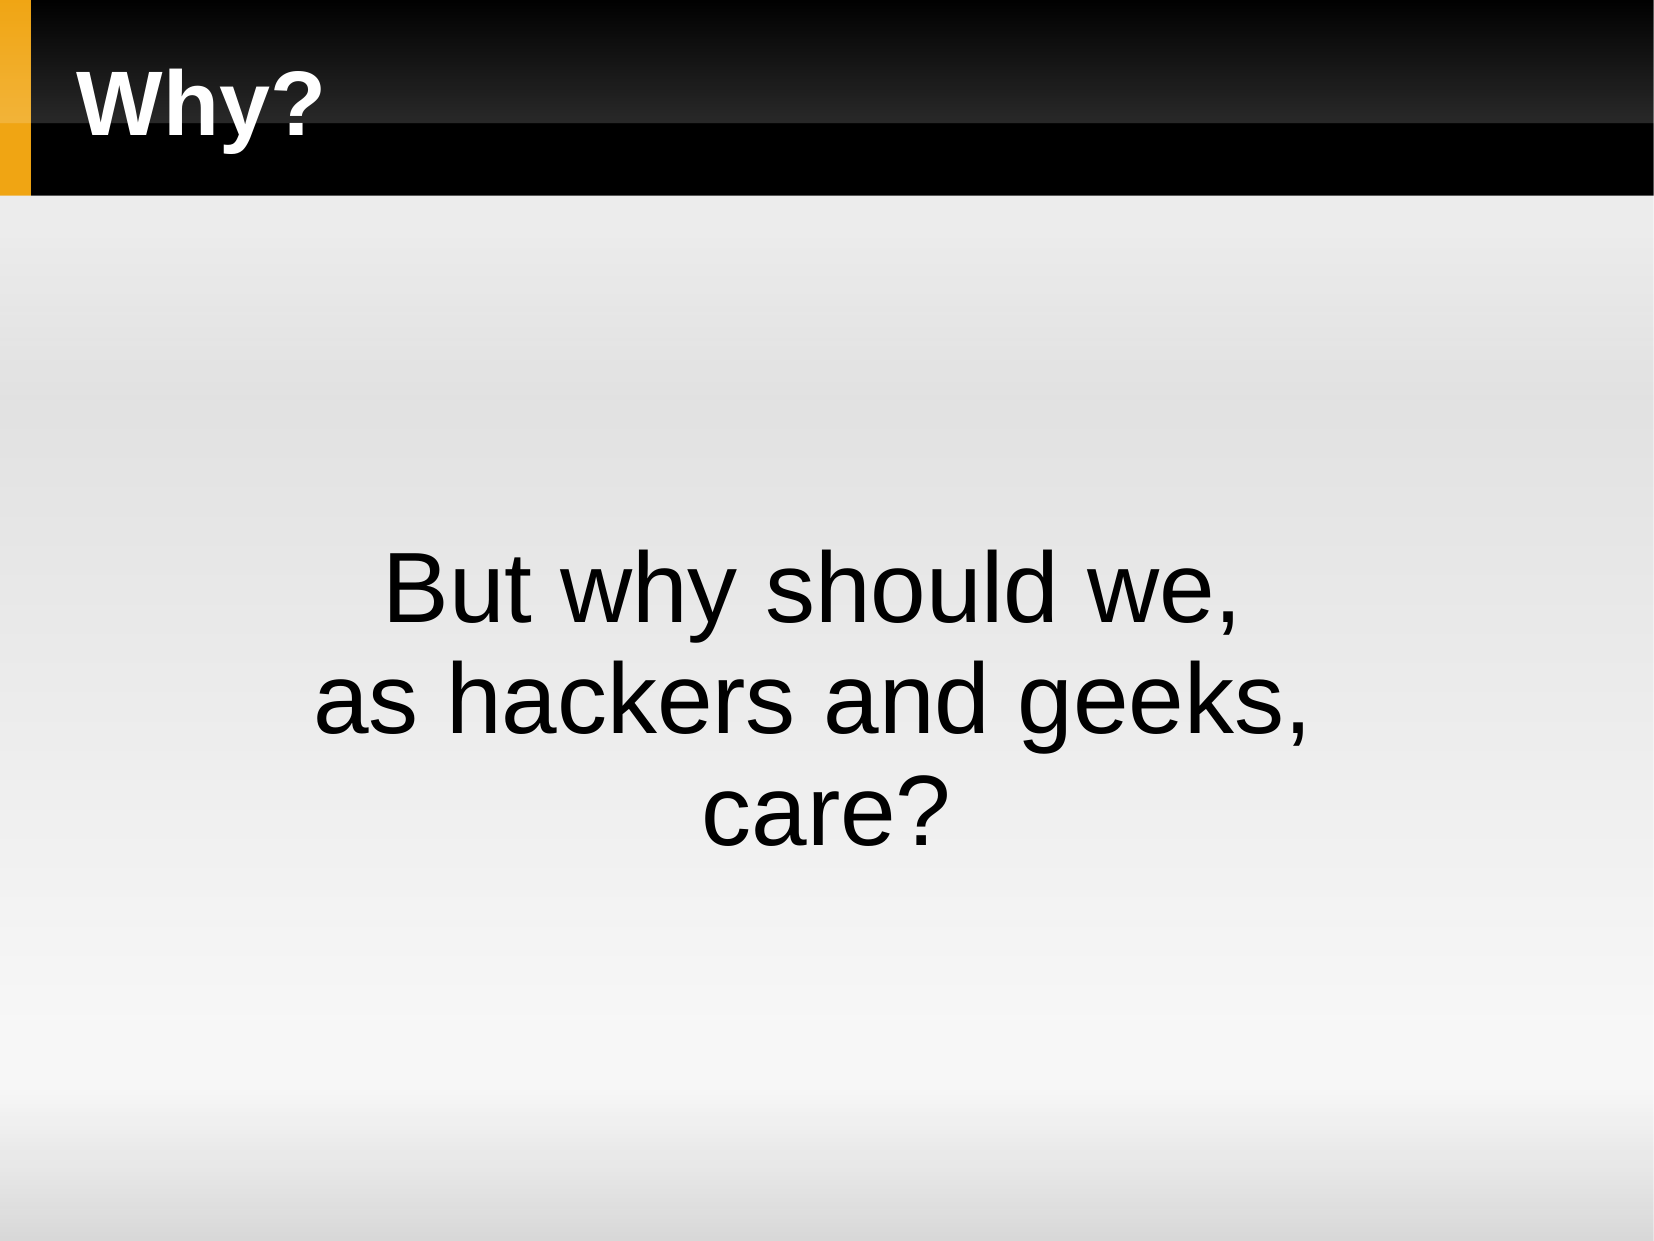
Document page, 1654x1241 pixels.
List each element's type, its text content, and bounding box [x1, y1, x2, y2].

title Why? [76, 7, 1565, 200]
subtitle But why should we, as hackers and geeks, care? [82, 290, 1571, 1109]
picture [0, 0, 1654, 1241]
